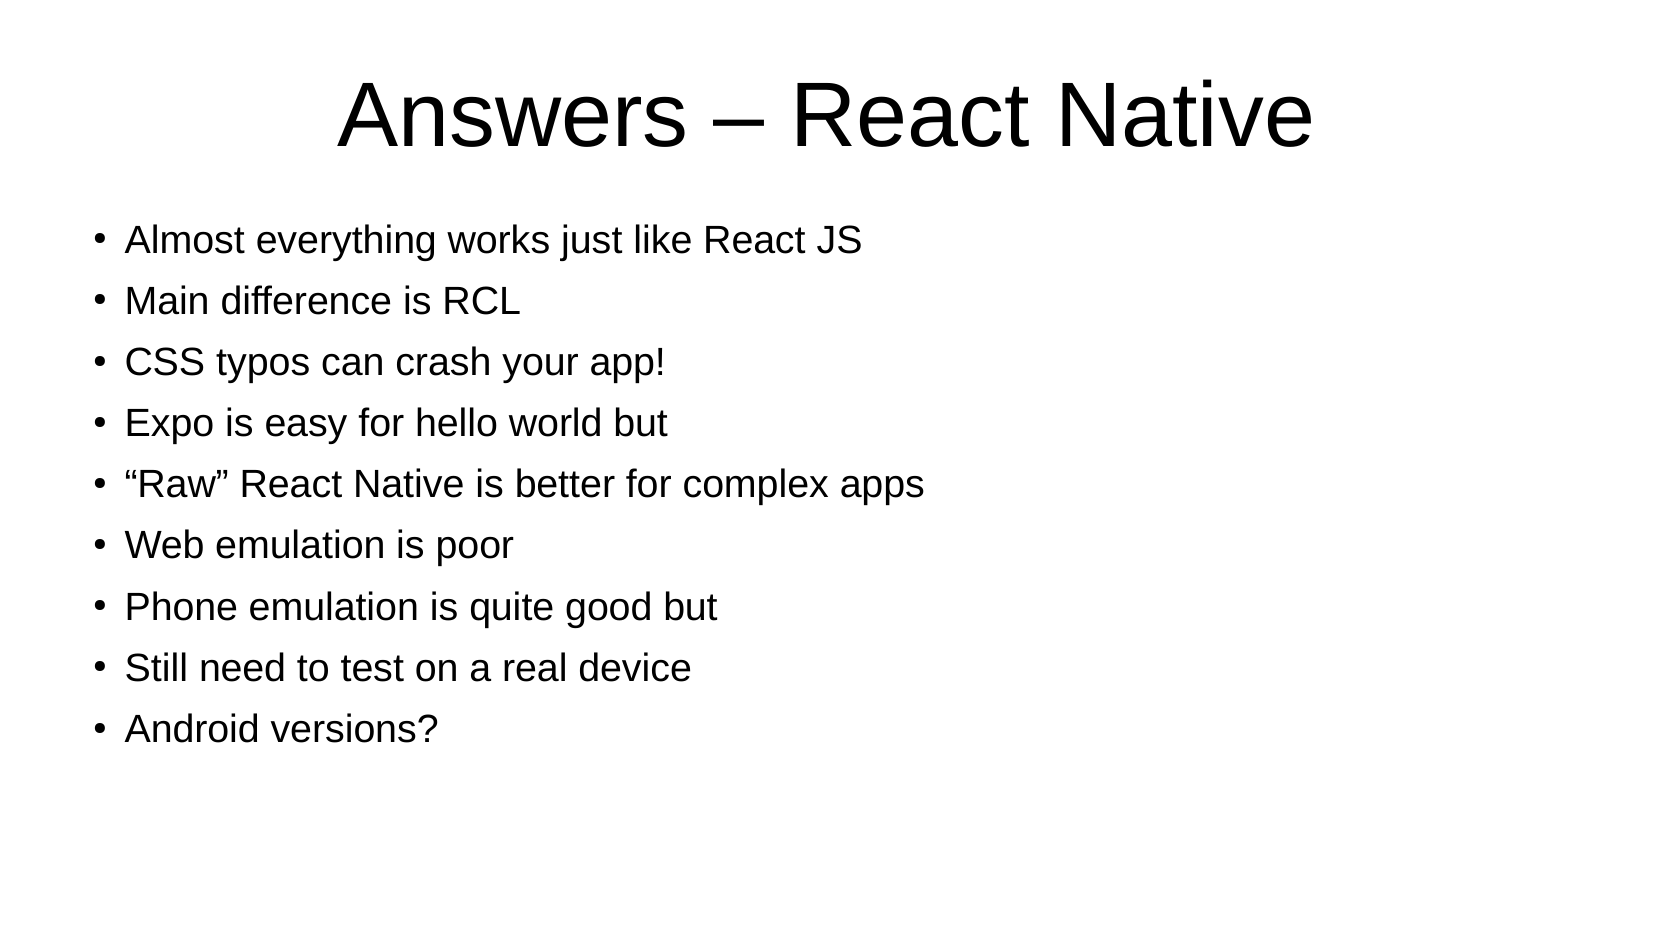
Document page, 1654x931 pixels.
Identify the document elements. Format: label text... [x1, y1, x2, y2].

title Answers – React Native [82, 37, 1571, 193]
list Almost everything works just like React JS Main difference is RCL CSS typos can crash your app! Expo is easy for hello world but “Raw” React Native is better for complex apps Web emulation is poor Phone emulation is quite good but Still need to test on a real device Android versions? [82, 217, 1571, 758]
